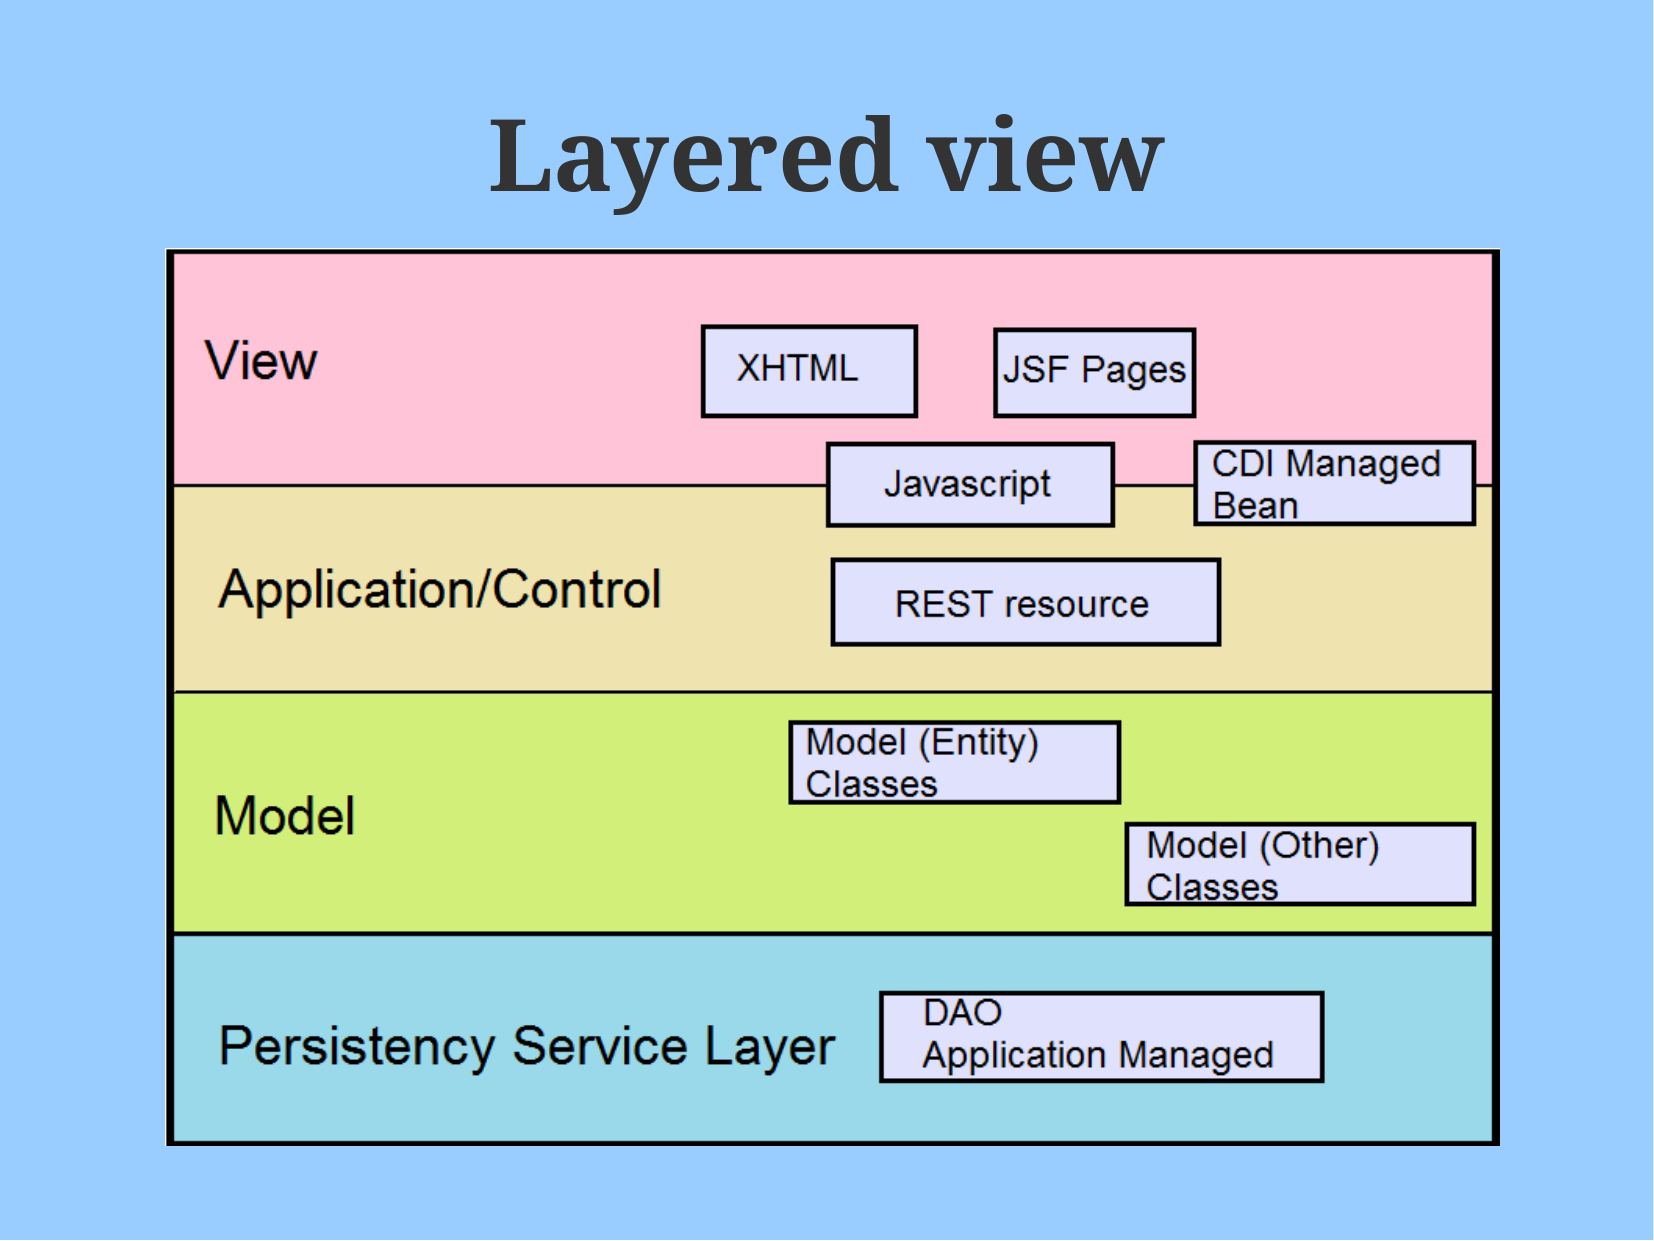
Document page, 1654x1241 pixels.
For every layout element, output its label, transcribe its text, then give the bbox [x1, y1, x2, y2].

title Layered view [82, 49, 1571, 257]
picture [165, 248, 1500, 1146]
